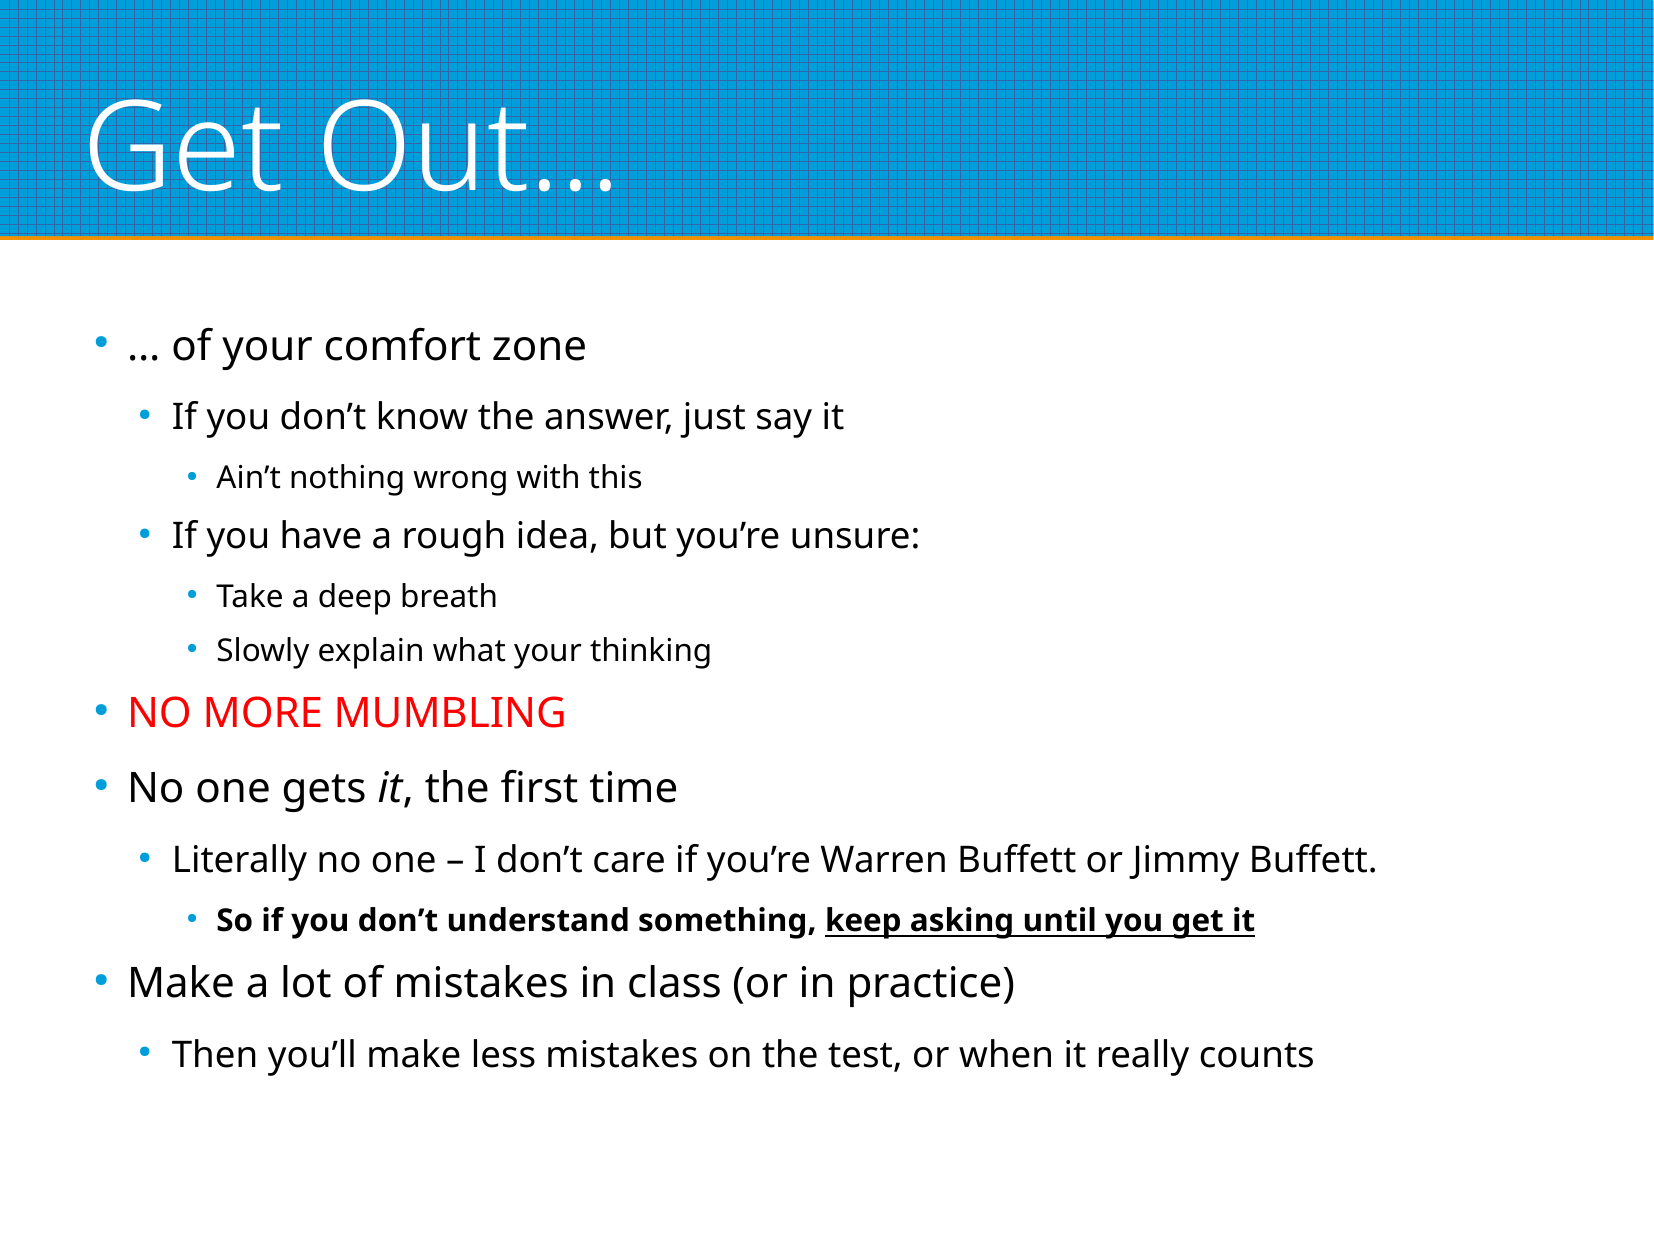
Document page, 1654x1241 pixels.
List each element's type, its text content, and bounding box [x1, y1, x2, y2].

list … of your comfort zone If you don’t know the answer, just say it Ain’t nothing wrong with this If you have a rough idea, but you’re unsure: Take a deep breath Slowly explain what your thinking NO MORE MUMBLING No one gets it, the first time Literally no one – I don’t care if you’re Warren Buffett or Jimmy Buffett. So if you don’t understand something, keep asking until you get it Make a lot of mistakes in class (or in practice) Then you’ll make less mistakes on the test, or when it really counts [82, 314, 1563, 1081]
title Get Out... [82, 19, 1571, 227]
